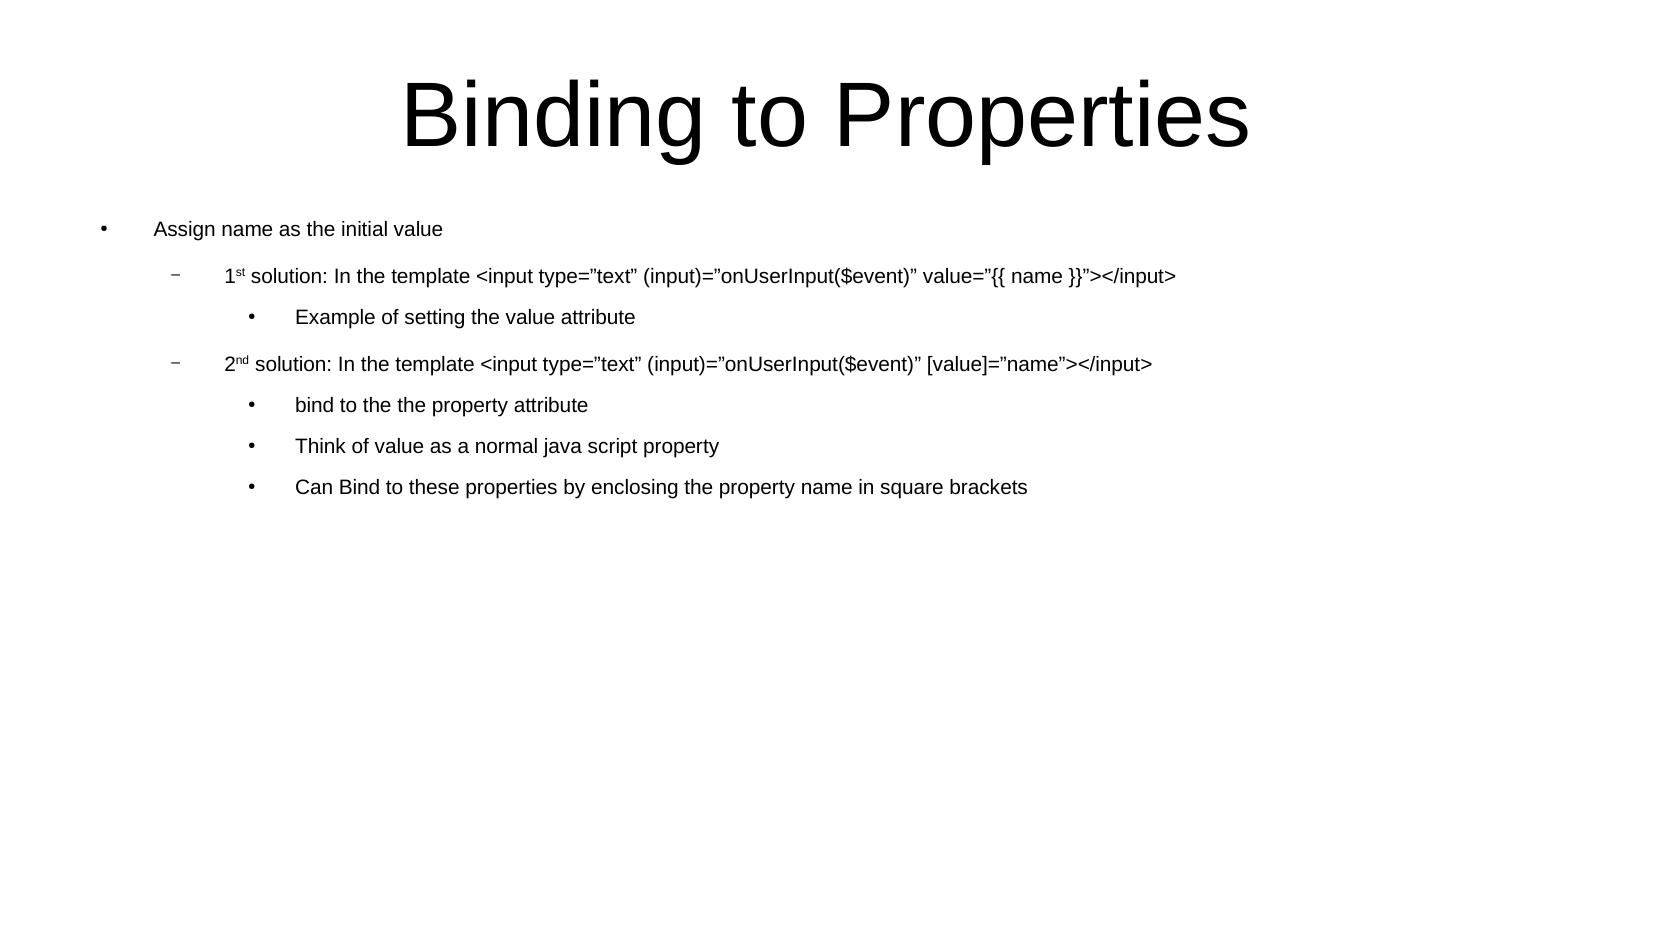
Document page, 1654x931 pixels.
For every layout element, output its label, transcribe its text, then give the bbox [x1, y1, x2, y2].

list Assign name as the initial value 1st solution: In the template <input type=”text” (input)=”onUserInput($event)” value=”{{ name }}”></input> Example of setting the value attribute 2nd solution: In the template <input type=”text” (input)=”onUserInput($event)” [value]=”name”></input> bind to the the property attribute Think of value as a normal java script property Can Bind to these properties by enclosing the property name in square brackets [82, 217, 1621, 901]
title Binding to Properties [82, 37, 1571, 193]
